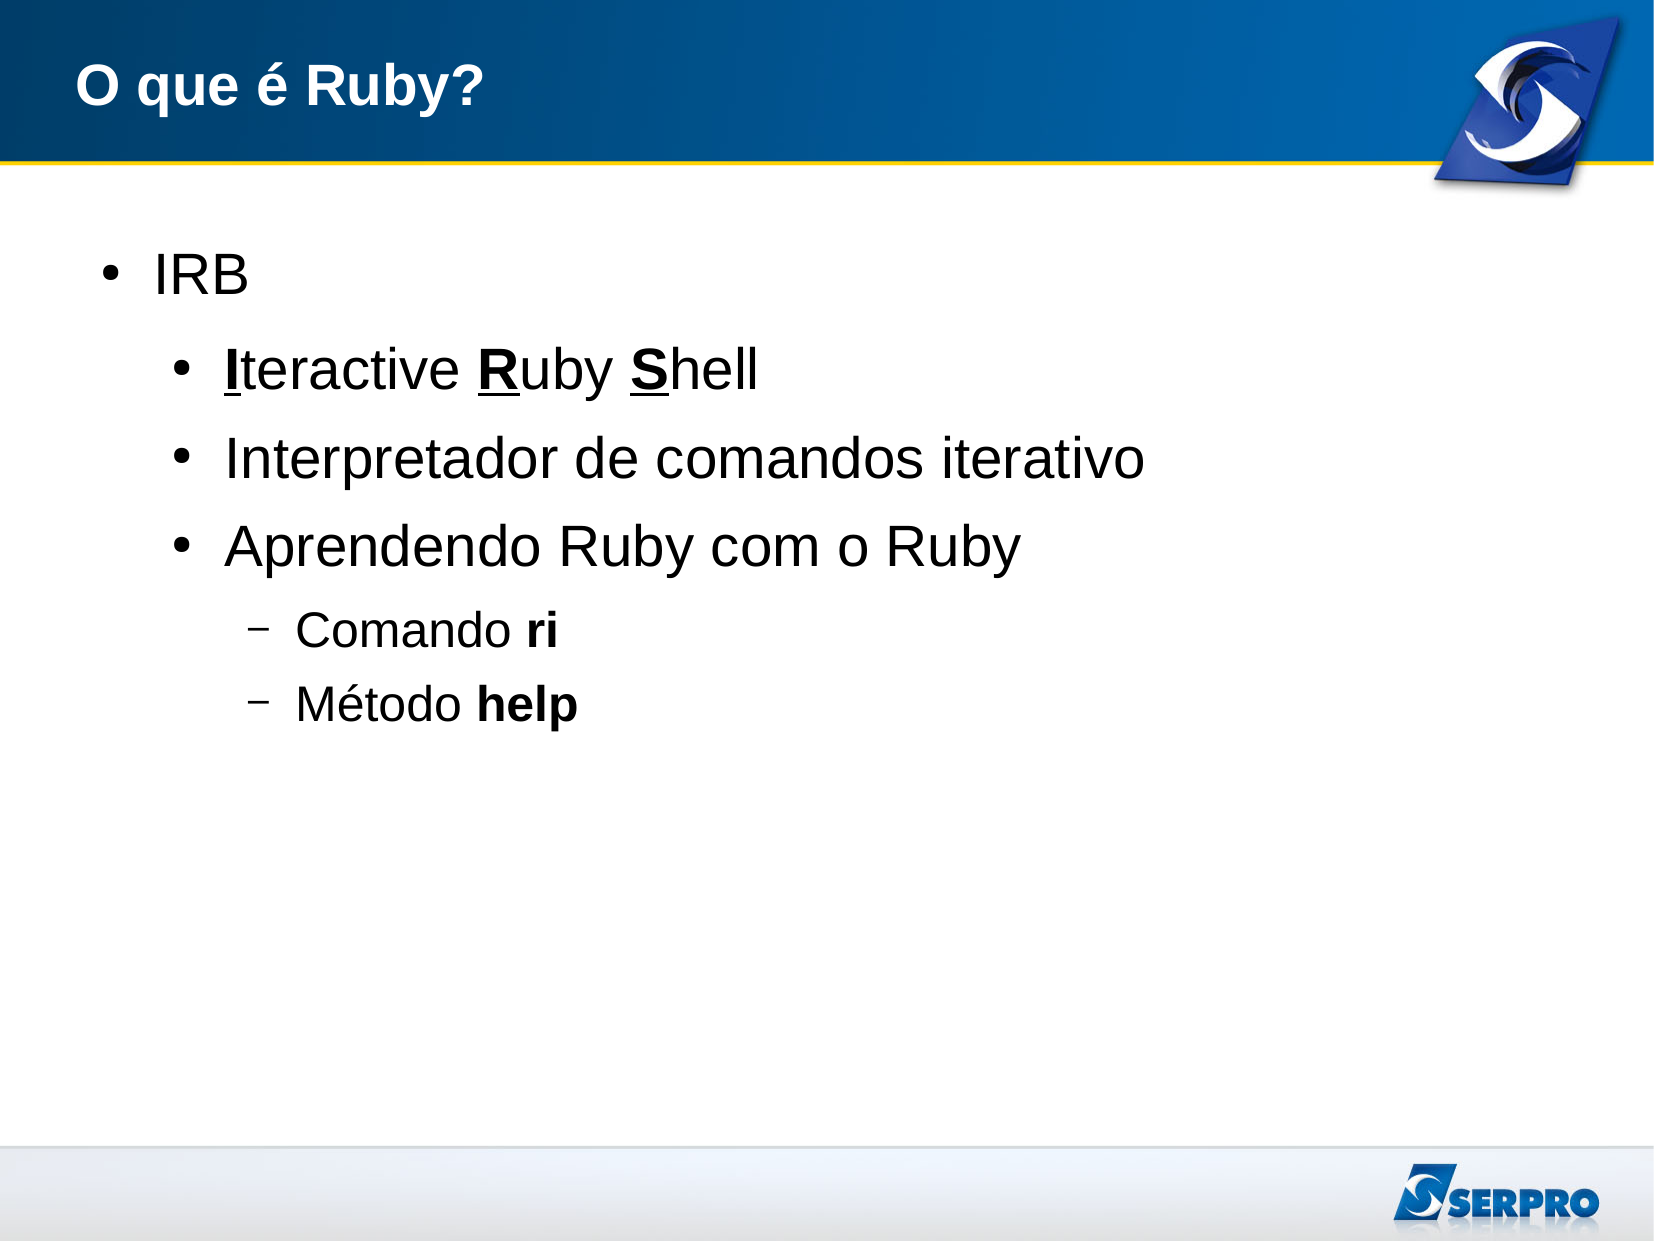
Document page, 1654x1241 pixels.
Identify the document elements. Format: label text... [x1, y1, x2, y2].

list IRB Iteractive Ruby Shell Interpretador de comandos iterativo Aprendendo Ruby com o Ruby Comando ri Método help [82, 242, 1571, 962]
title O que é Ruby? [75, 41, 1434, 130]
picture [0, 0, 1654, 1241]
